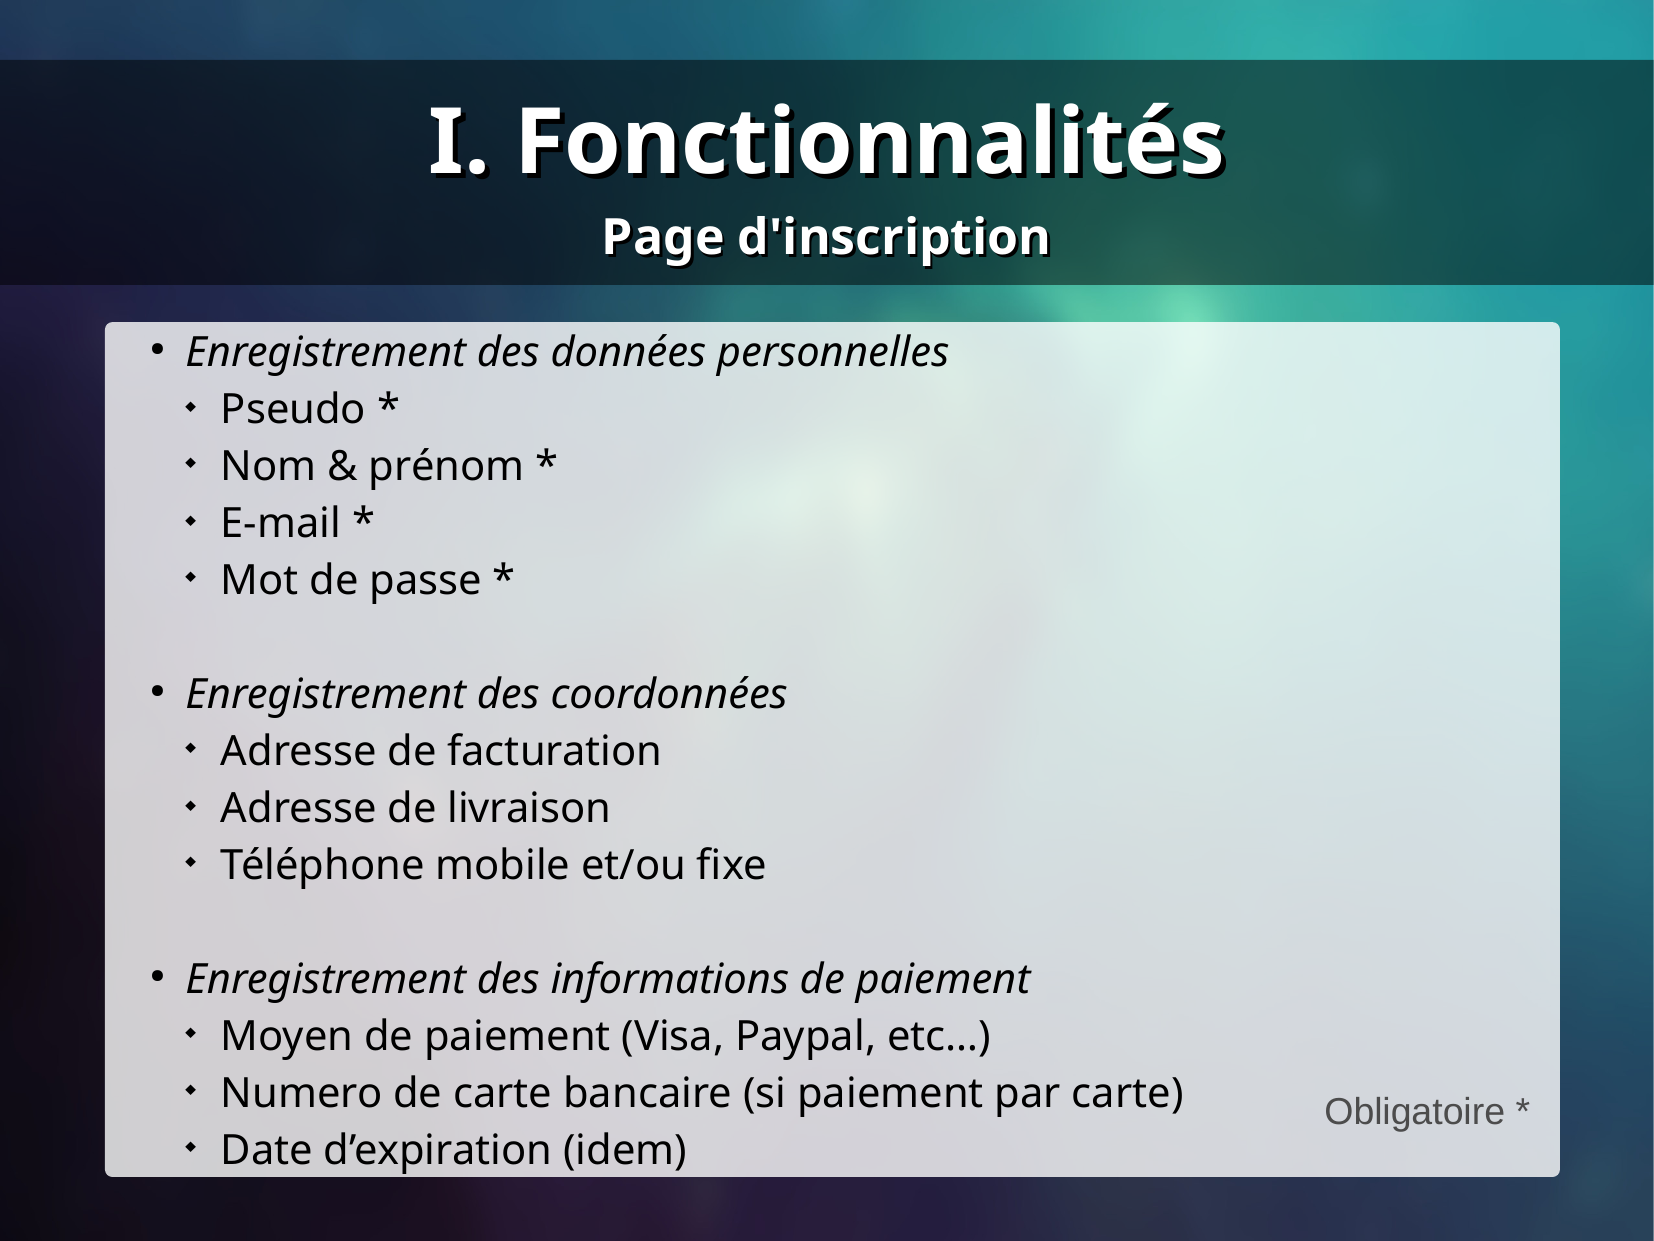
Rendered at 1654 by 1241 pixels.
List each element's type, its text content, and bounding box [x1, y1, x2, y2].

picture [0, 285, 1654, 1241]
subtitle Enregistrement des données personnelles Pseudo * Nom & prénom * E-mail * Mot de passe * Enregistrement des coordonnées Adresse de facturation Adresse de livraison Téléphone mobile et/ou fixe Enregistrement des informations de paiement Moyen de paiement (Visa, Paypal, etc…) Numero de carte bancaire (si paiement par carte) Date d’expiration (idem) [104, 344, 1560, 1155]
text_box Obligatoire * [1309, 1083, 1546, 1141]
title I. Fonctionnalités Page d'inscription [0, 59, 1654, 285]
picture [0, 0, 1654, 59]
